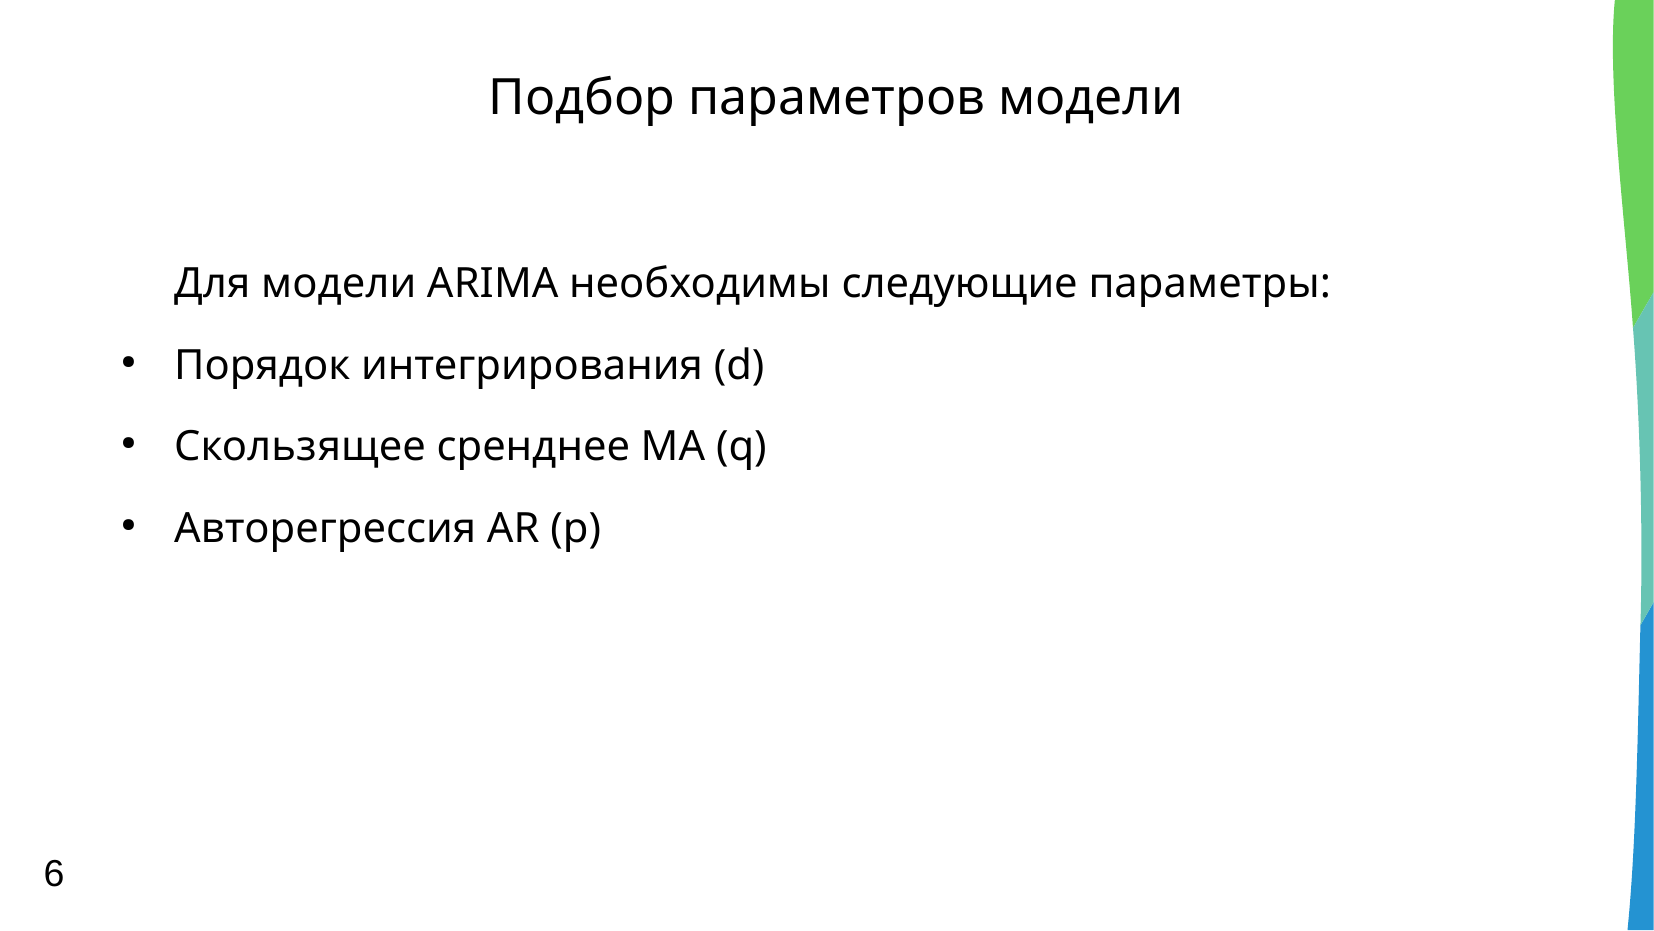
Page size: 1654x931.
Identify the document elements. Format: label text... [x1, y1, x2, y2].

text_box Для модели ARIMA необходимы следующие параметры: Порядок интегрирования (d) Скользящее сренднее MA (q) Авторегрессия AR (p) [88, 177, 1533, 857]
text_box <номер> [28, 845, 591, 916]
title Подбор параметров модели [88, 29, 1514, 161]
